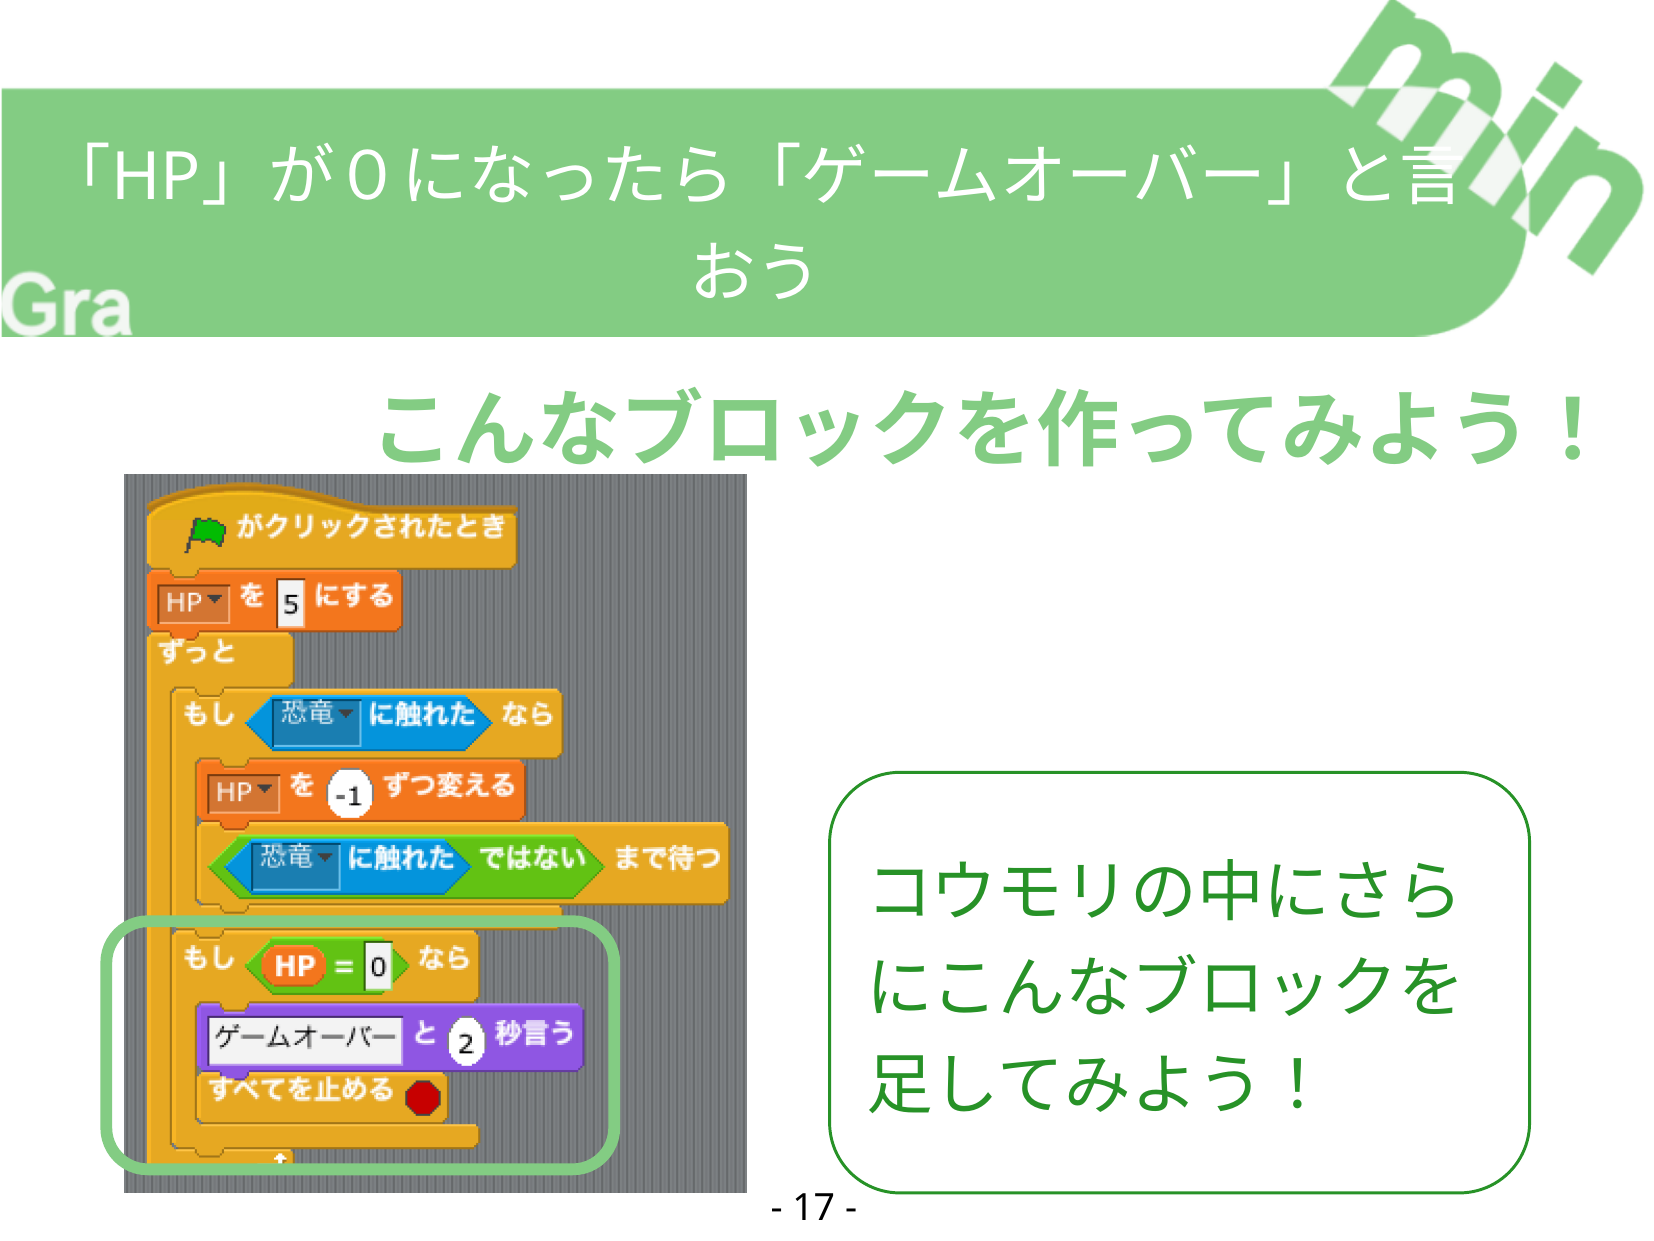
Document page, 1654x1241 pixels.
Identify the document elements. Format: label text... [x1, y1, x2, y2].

picture [1, 0, 1654, 337]
text_box こんなブロックを作ってみよう！ [35, 355, 1630, 494]
picture [124, 928, 608, 1163]
picture [124, 474, 747, 1193]
text_box コウモリの中にさらにこんなブロックを足してみよう！ [829, 772, 1530, 1193]
text_box - 17 - [755, 1173, 898, 1241]
title 「HP」が０になったら「ゲームオーバー」と言おう [11, 113, 1501, 324]
